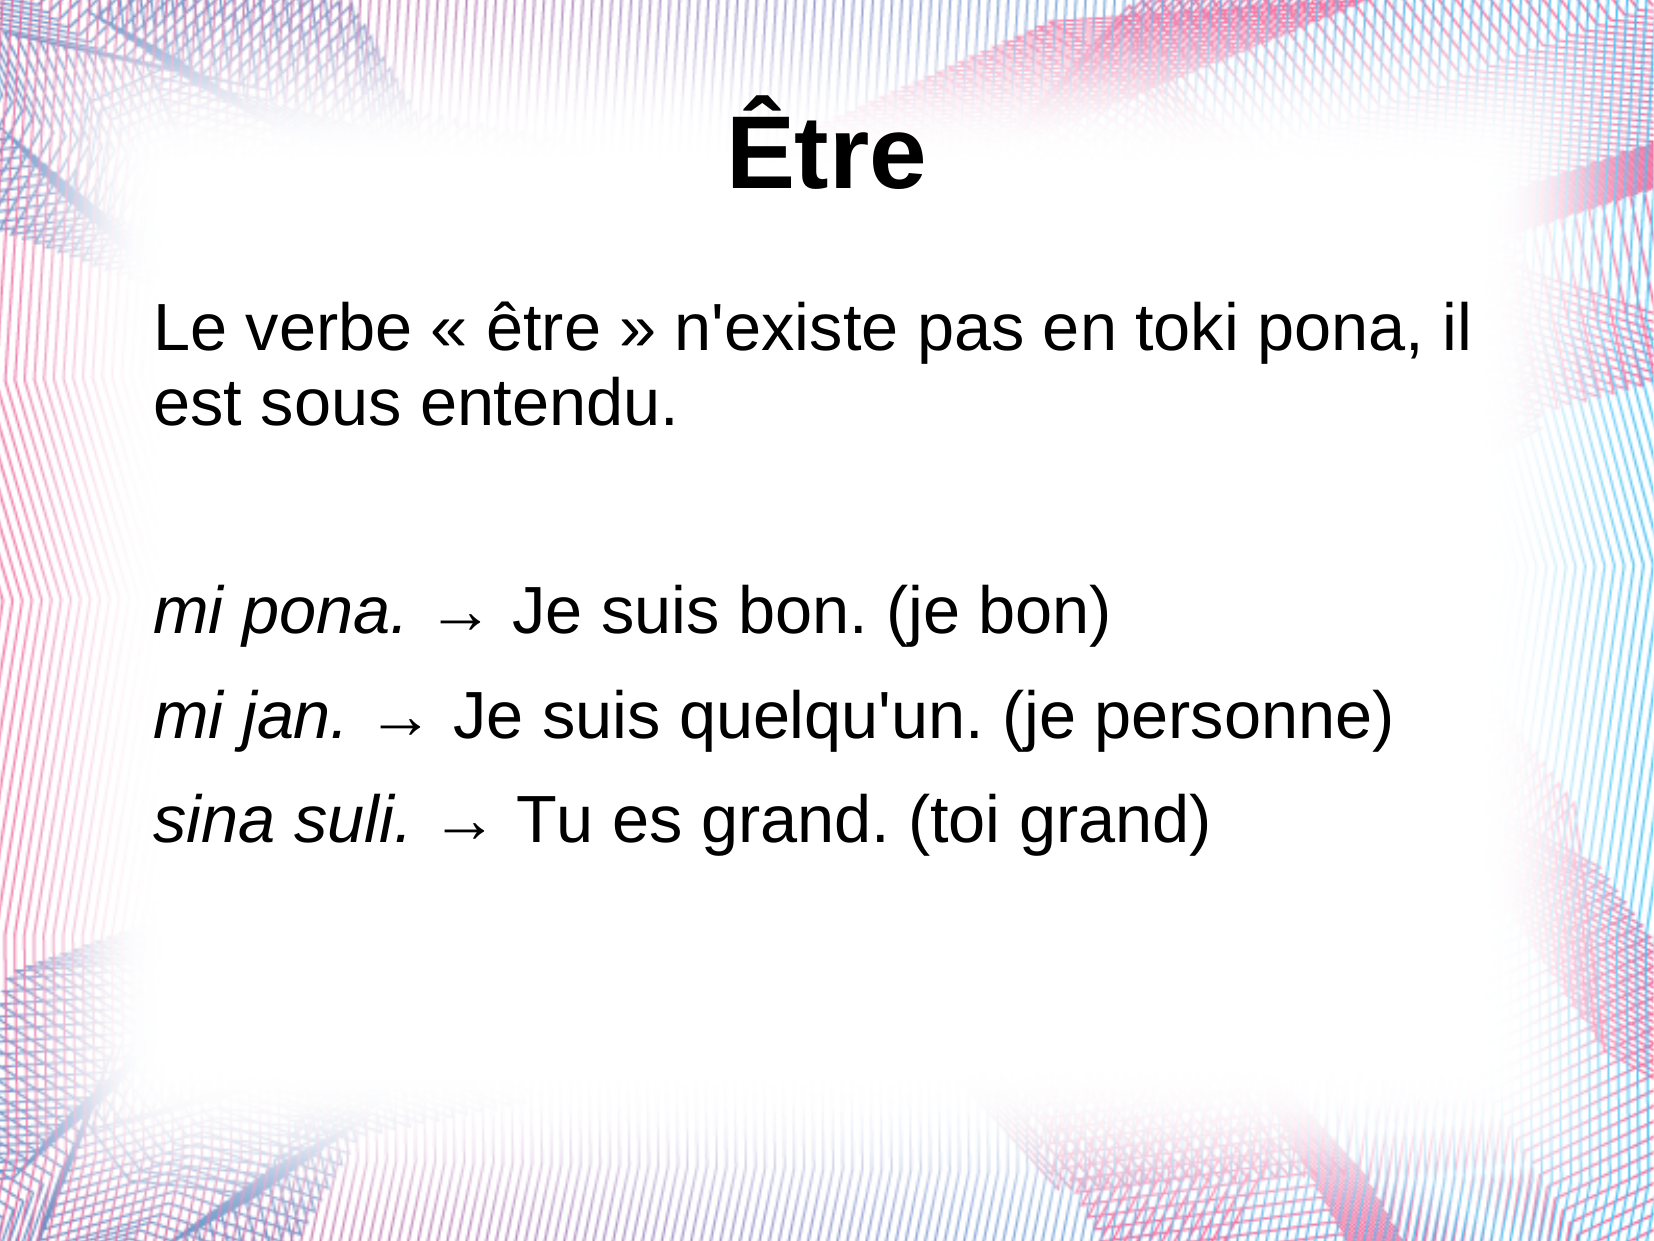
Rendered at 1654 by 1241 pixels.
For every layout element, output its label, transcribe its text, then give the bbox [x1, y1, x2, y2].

list Le verbe « être » n'existe pas en toki pona, il est sous entendu. mi pona. → Je suis bon. (je bon) mi jan. → Je suis quelqu'un. (je personne) sina suli. → Tu es grand. (toi grand) [82, 290, 1571, 1010]
picture [0, 0, 1654, 1241]
title Être [82, 49, 1571, 257]
